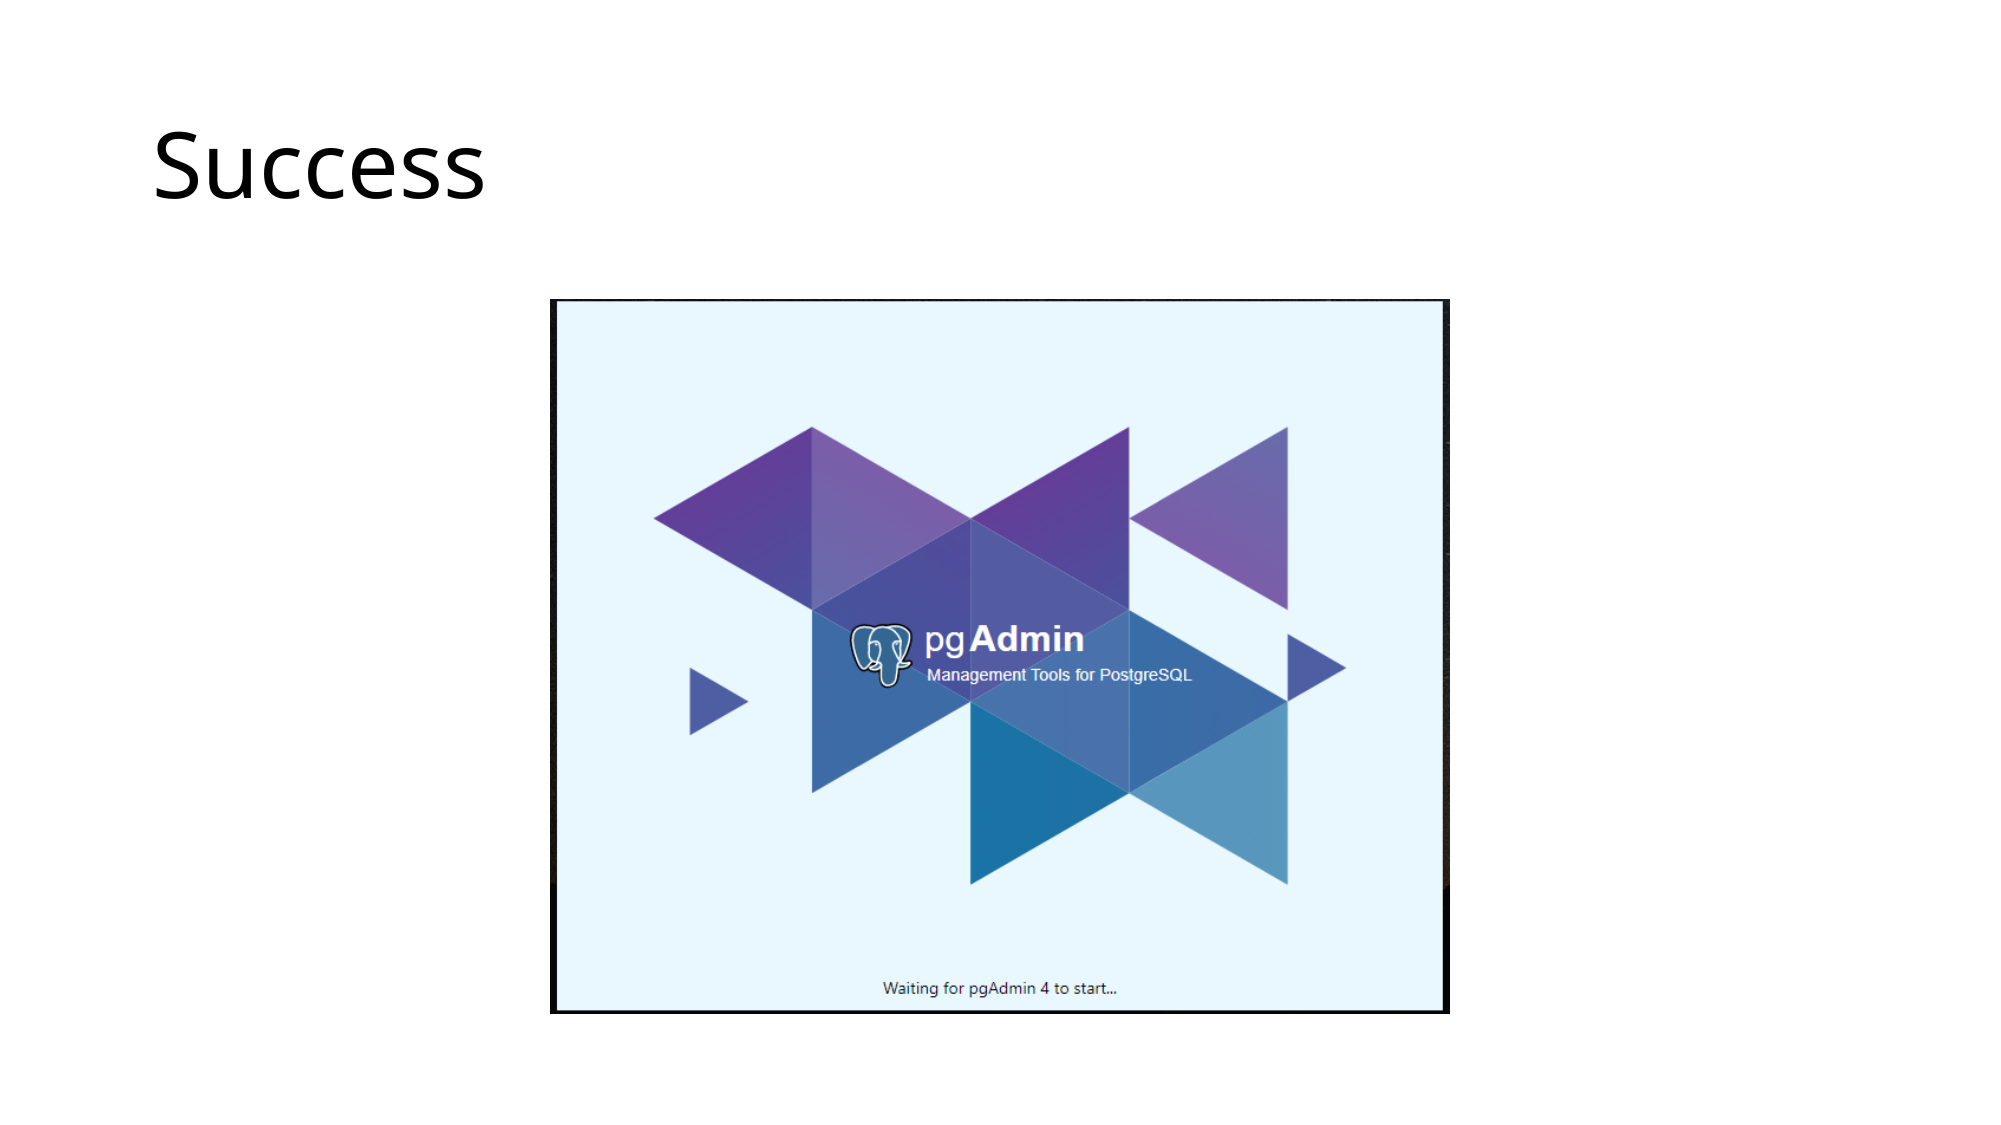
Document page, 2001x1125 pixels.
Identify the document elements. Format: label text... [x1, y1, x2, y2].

picture [550, 299, 1450, 1014]
title Success [137, 59, 1863, 278]
